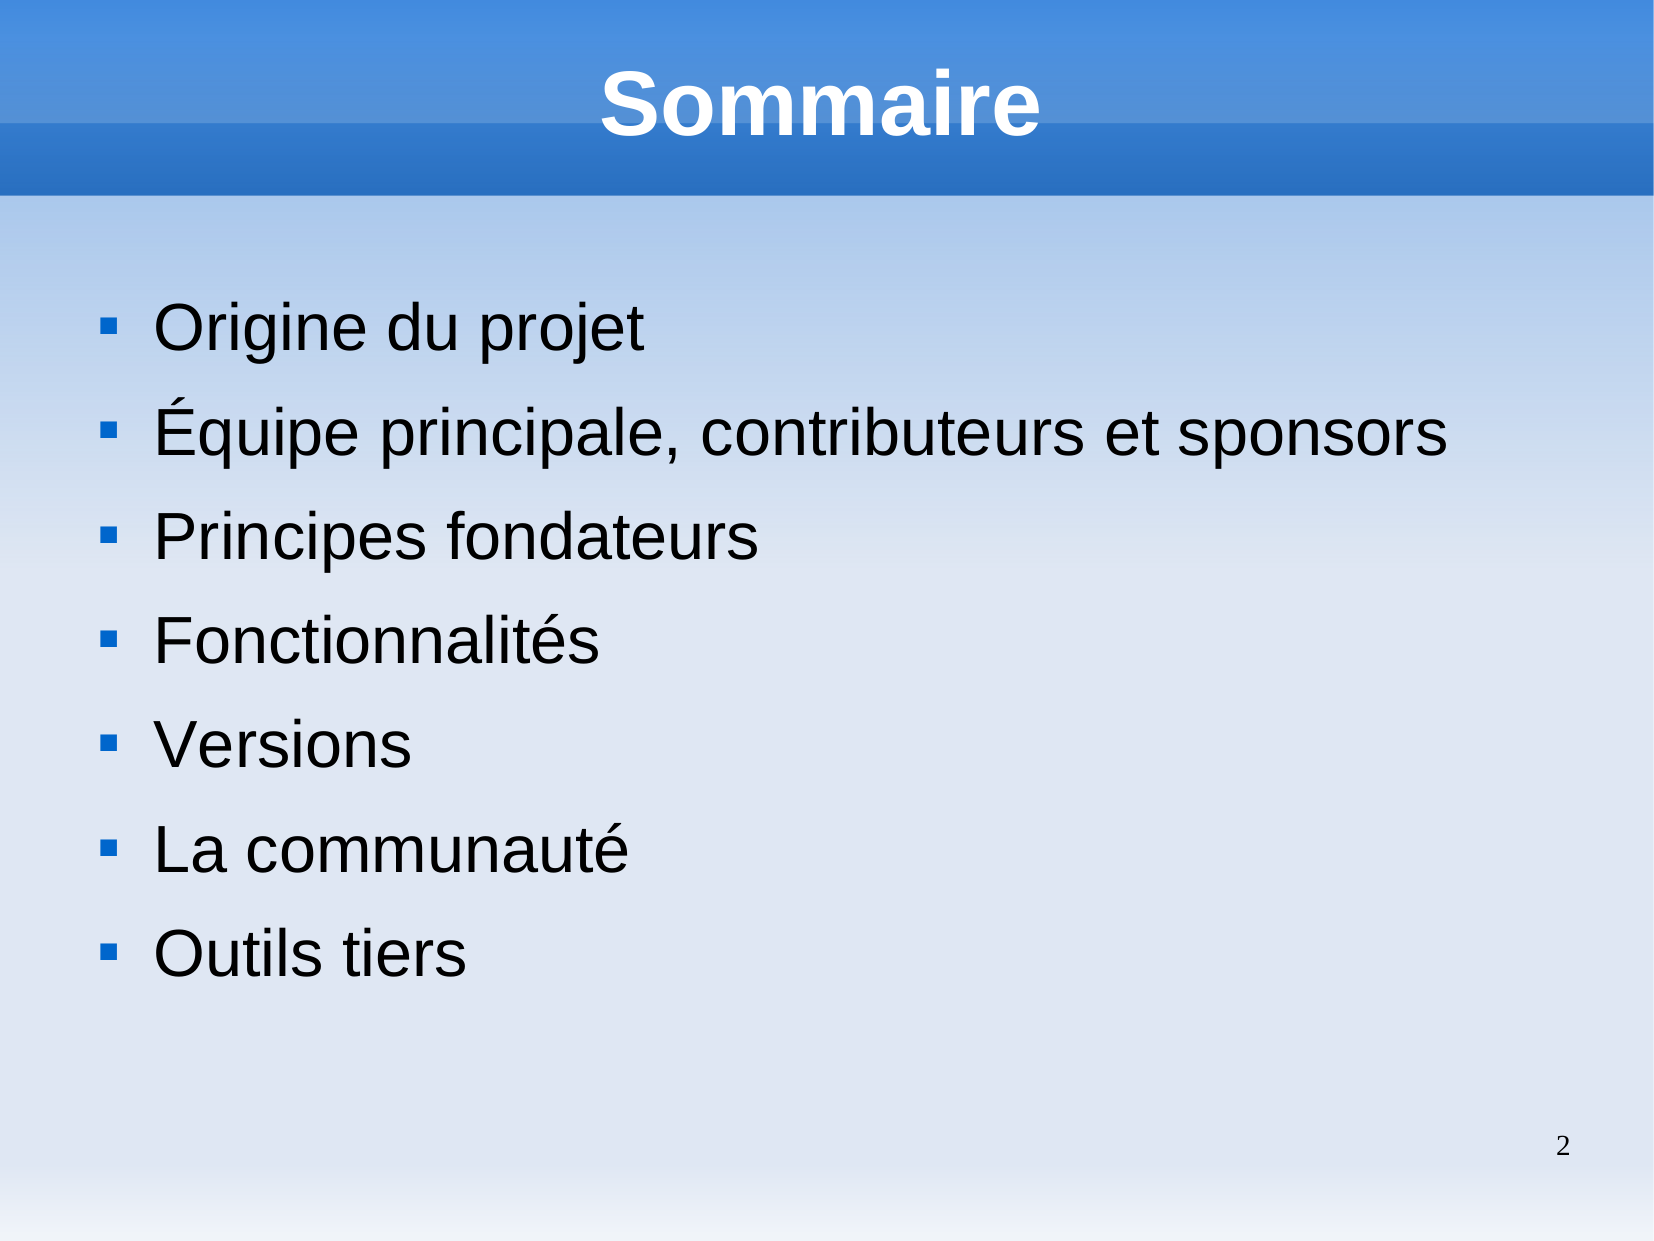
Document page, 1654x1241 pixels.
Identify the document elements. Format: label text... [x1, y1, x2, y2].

picture [0, 0, 1654, 1241]
title Sommaire [76, 0, 1565, 208]
list Origine du projet Équipe principale, contributeurs et sponsors Principes fondateurs Fonctionnalités Versions La communauté Outils tiers [82, 290, 1571, 1094]
